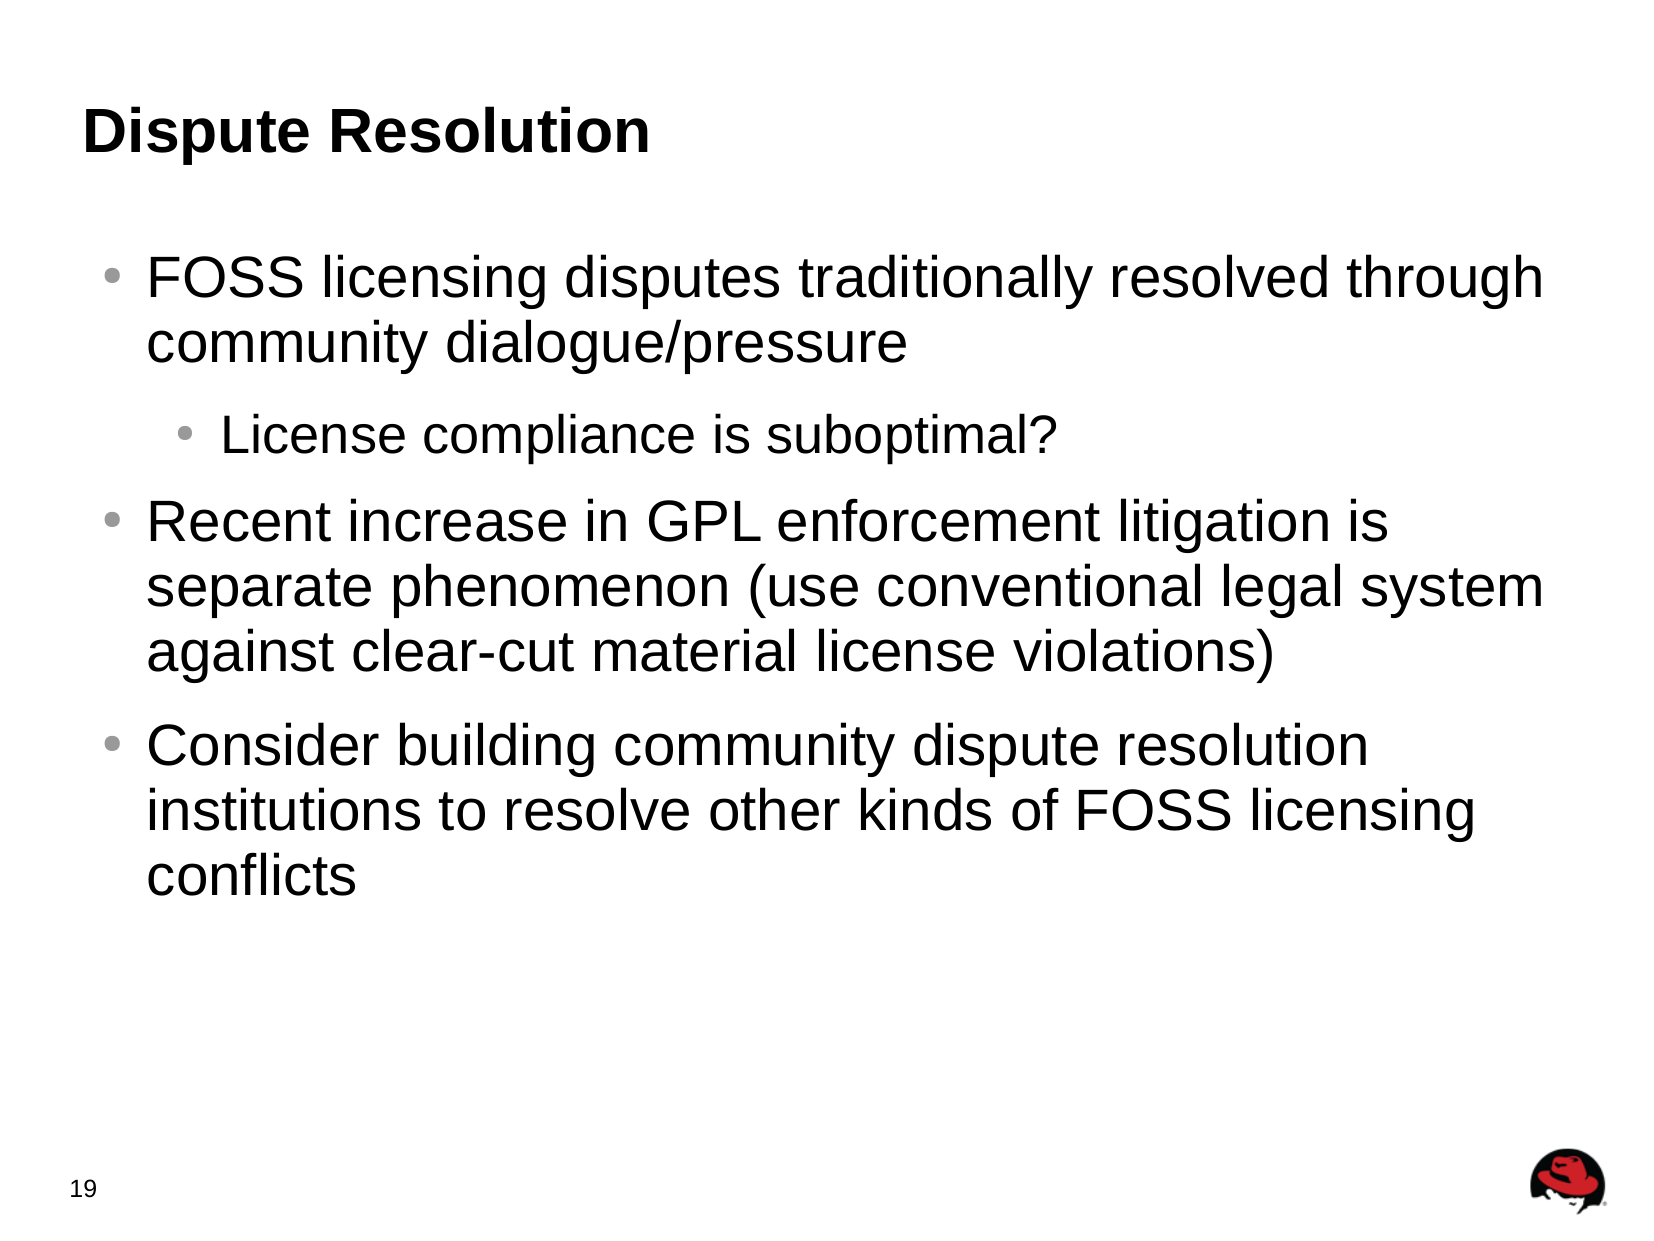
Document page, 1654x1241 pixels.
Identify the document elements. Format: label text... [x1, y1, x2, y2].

picture [1529, 1146, 1613, 1224]
list FOSS licensing disputes traditionally resolved through community dialogue/pressure License compliance is suboptimal? Recent increase in GPL enforcement litigation is separate phenomenon (use conventional legal system against clear-cut material license violations) Consider building community dispute resolution institutions to resolve other kinds of FOSS licensing conflicts [86, 244, 1576, 1024]
title Dispute Resolution [82, 45, 1571, 218]
